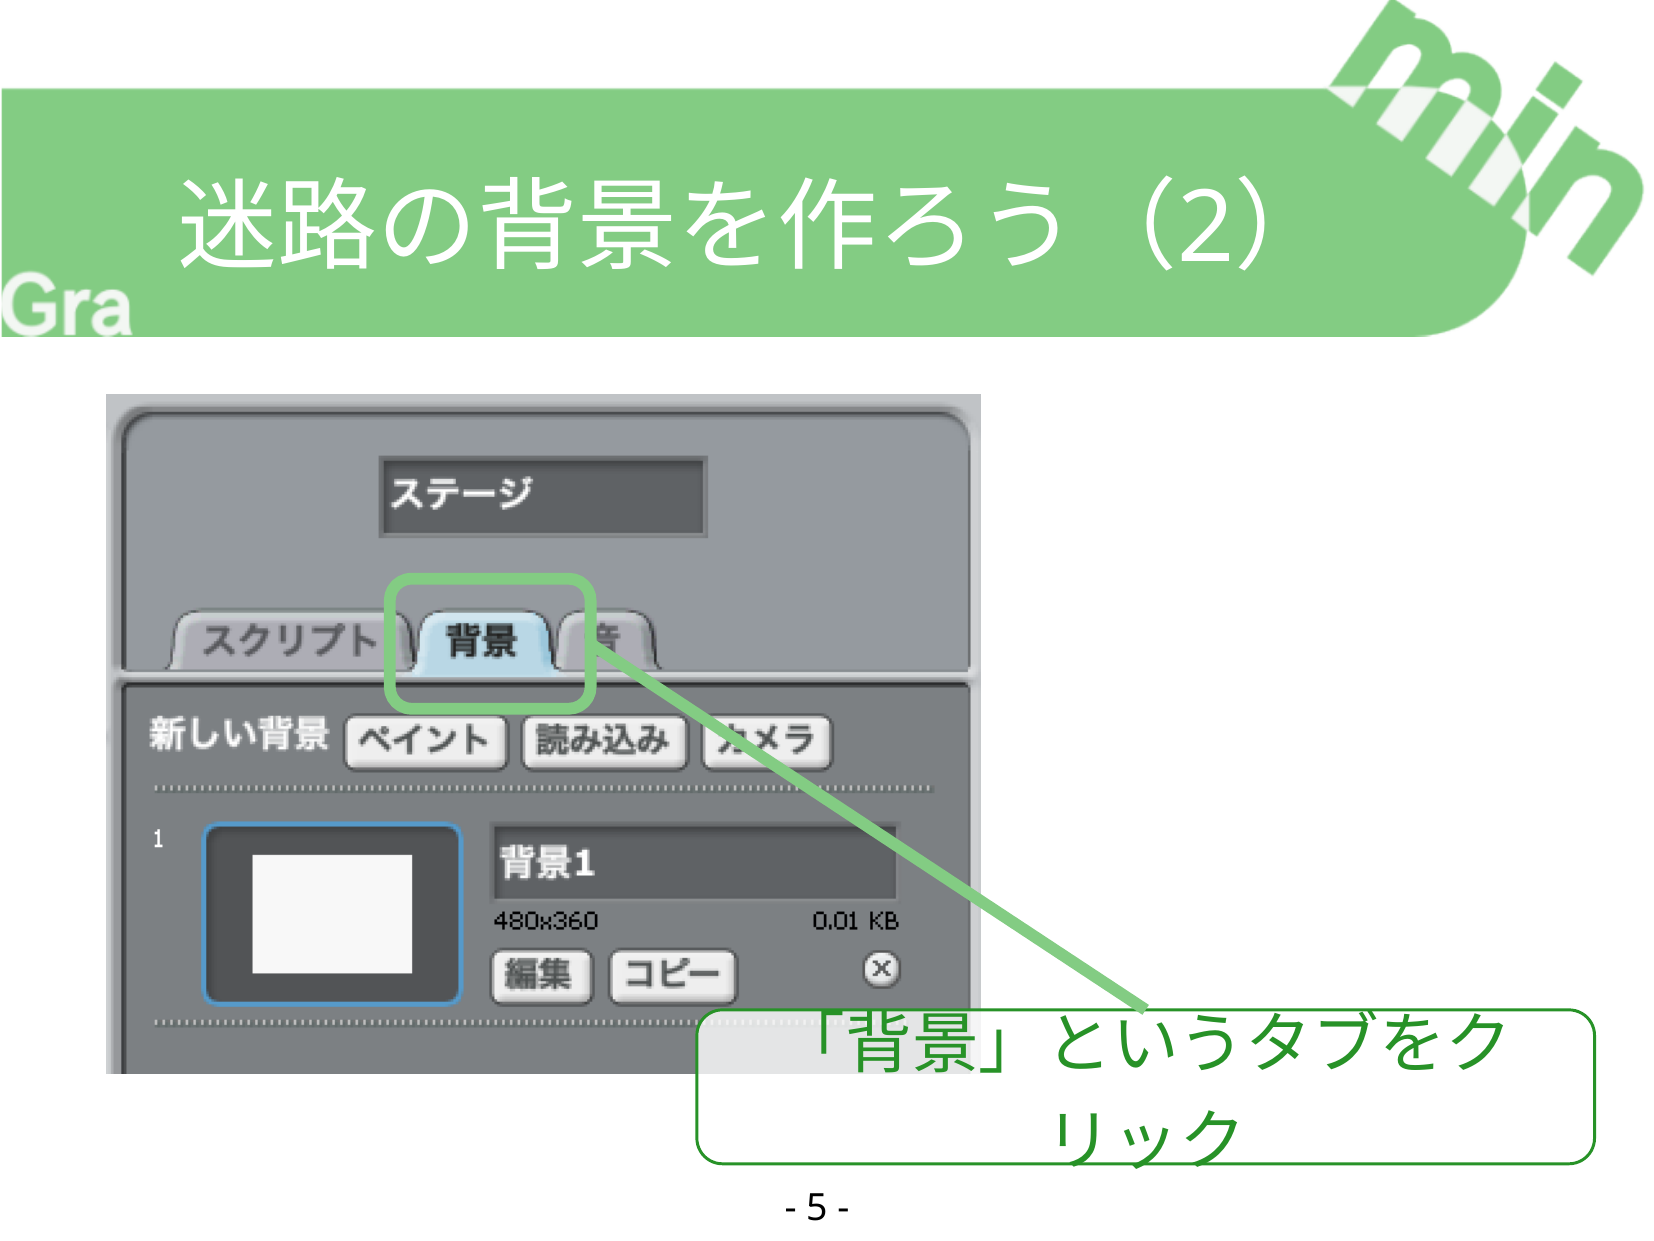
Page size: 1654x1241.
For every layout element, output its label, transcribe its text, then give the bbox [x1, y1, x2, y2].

text_box - 5 - [769, 1173, 884, 1241]
picture [106, 394, 981, 1074]
text_box 「背景」というタブをクリック [696, 1009, 1595, 1164]
picture [396, 585, 584, 702]
title 迷路の背景を作ろう（2） [11, 134, 1501, 303]
picture [1, 0, 1654, 337]
